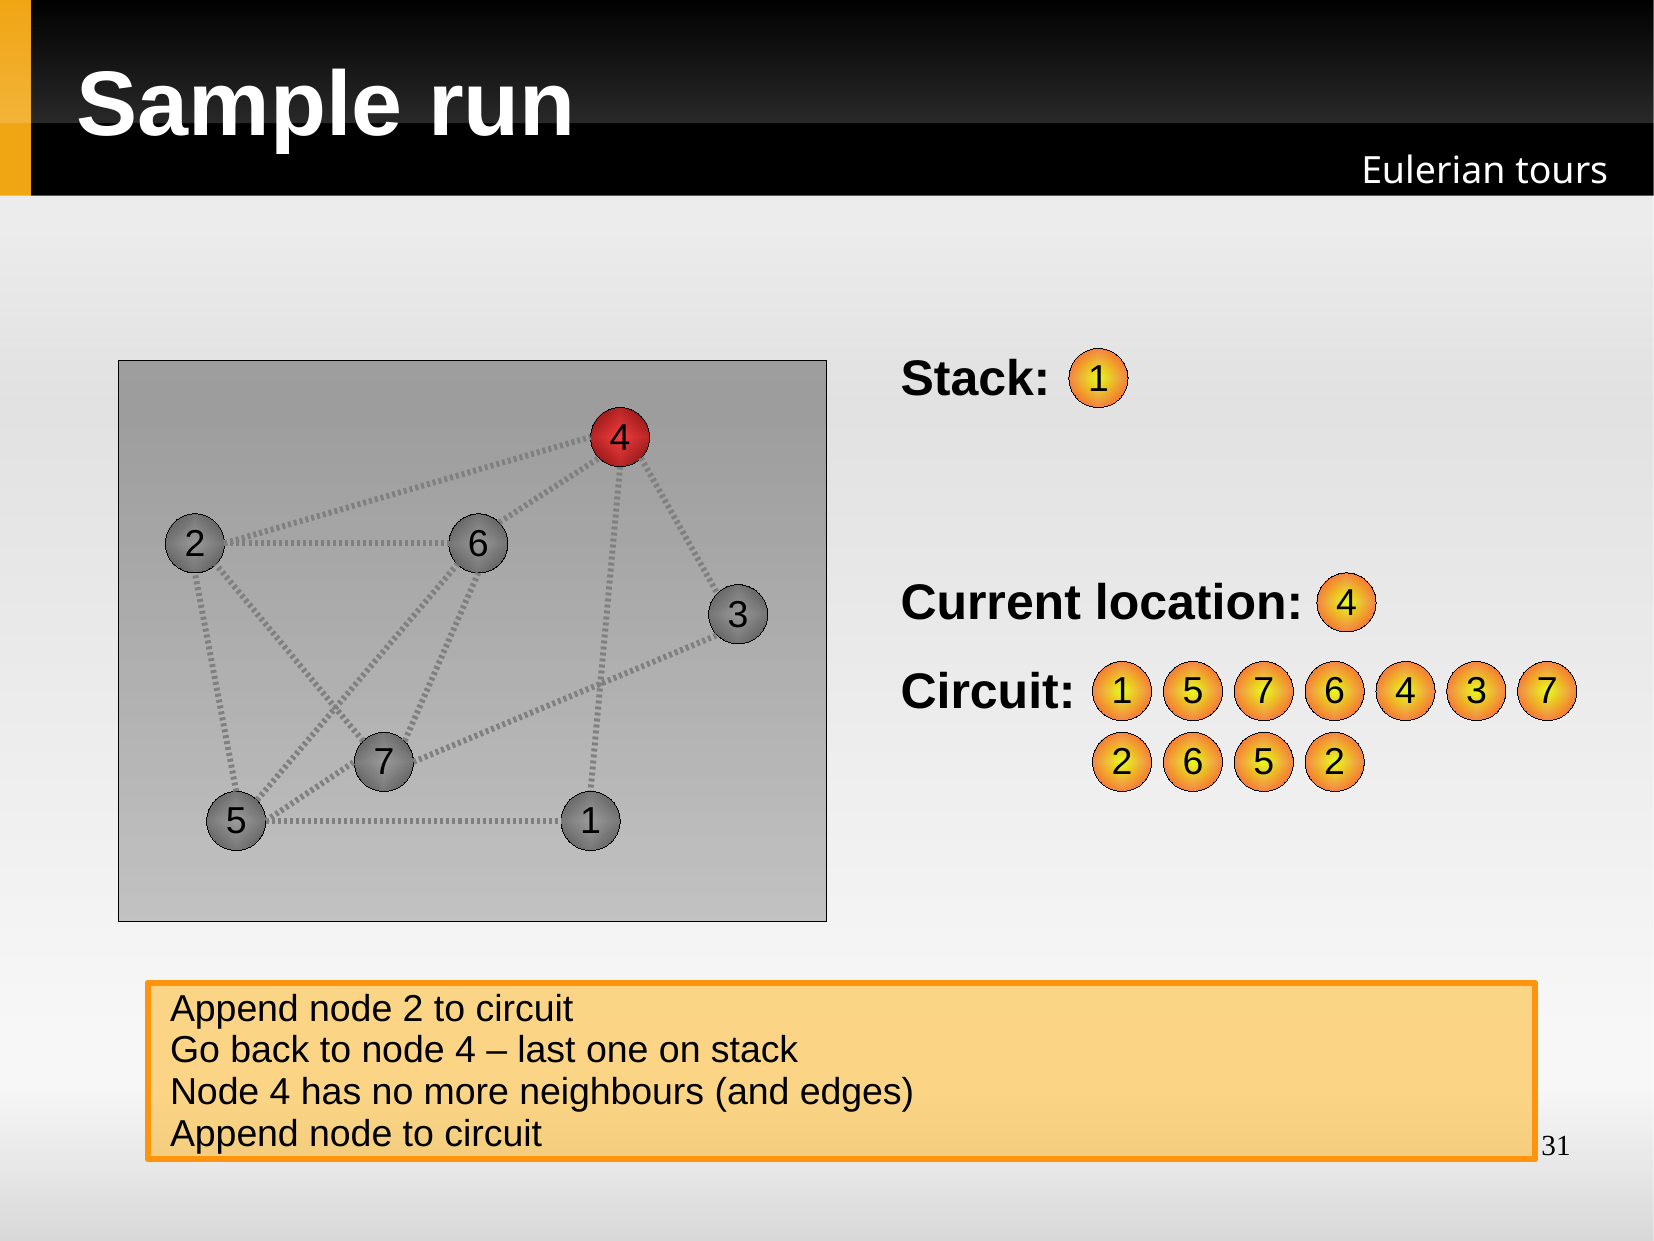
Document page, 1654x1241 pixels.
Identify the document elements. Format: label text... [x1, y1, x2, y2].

text_box 6 [1305, 661, 1365, 721]
text_box 4 [1375, 661, 1436, 721]
text_box 6 [1163, 732, 1223, 792]
text_box 2 [1092, 732, 1152, 792]
title Sample run [76, 0, 1565, 208]
text_box 1 [1092, 661, 1152, 721]
text_box 5 [1163, 661, 1223, 721]
picture [0, 0, 1654, 1241]
text_box 7 [1517, 661, 1577, 721]
text_box 6 [448, 513, 508, 573]
text_box 4 [1316, 572, 1377, 632]
text_box [118, 360, 827, 922]
text_box 2 [1305, 732, 1365, 792]
text_box 7 [1234, 661, 1294, 721]
text_box 1 [561, 791, 621, 851]
text_box Current location: [885, 567, 1359, 638]
text_box 4 [590, 407, 650, 467]
text_box 5 [1234, 732, 1294, 792]
text_box 7 [354, 732, 414, 792]
text_box Stack: [885, 342, 1123, 414]
text_box Append node 2 to circuit Go back to node 4 – last one on stack Node 4 has no more neighbours (and edges) Append node to circuit [147, 982, 1536, 1160]
text_box 5 [206, 791, 266, 851]
text_box 3 [1446, 661, 1506, 721]
text_box 2 [165, 513, 225, 573]
text_box 1 [1068, 348, 1129, 408]
text_box Circuit: [885, 655, 1093, 727]
text_box 3 [708, 584, 768, 644]
